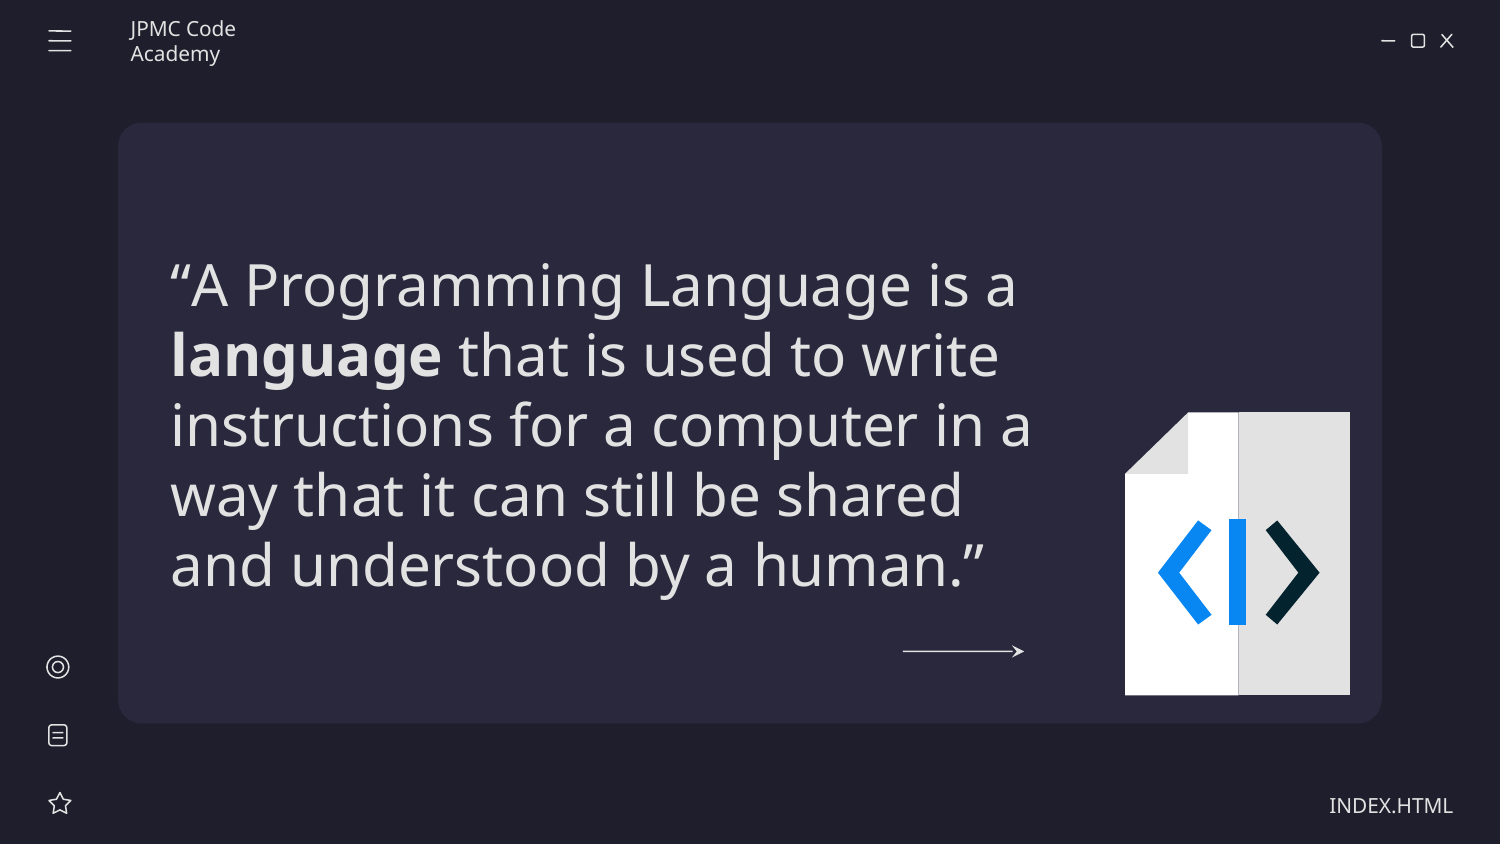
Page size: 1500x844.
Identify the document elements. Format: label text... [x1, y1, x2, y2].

text_box [1124, 412, 1350, 696]
subtitle JPMC Code Academy [130, 18, 306, 64]
title “A Programming Language is a language that is used to write instructions for a computer in a way that it can still be shared and understood by a human.” [155, 199, 1051, 647]
subtitle INDEX.HTML [1278, 780, 1453, 826]
